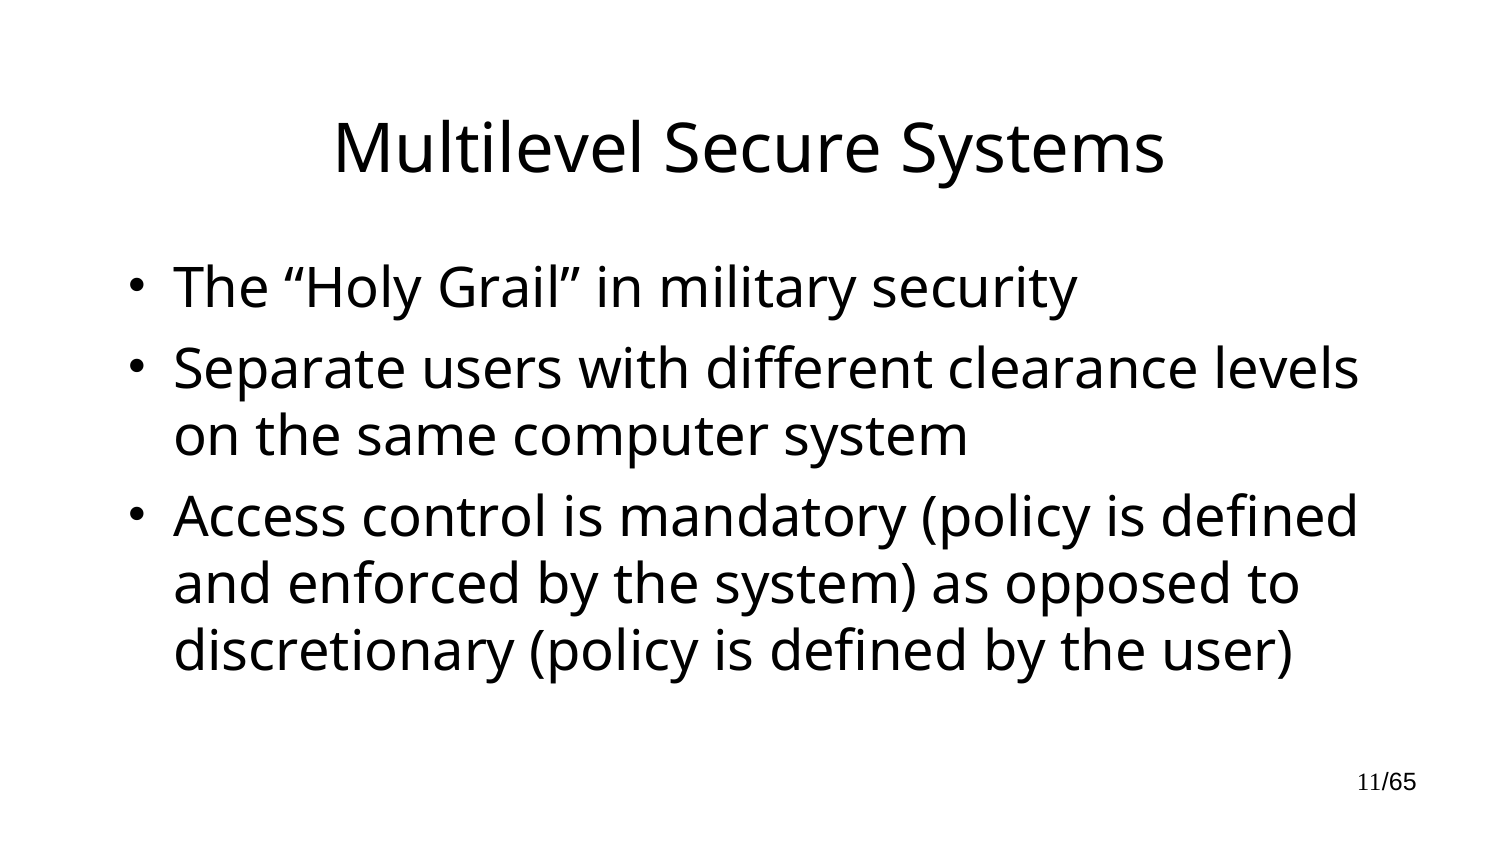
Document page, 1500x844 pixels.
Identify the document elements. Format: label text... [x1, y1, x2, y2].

title Multilevel Secure Systems [112, 74, 1388, 216]
list The “Holy Grail” in military security Separate users with different clearance levels on the same computer system Access control is mandatory (policy is defined and enforced by the system) as opposed to discretionary (policy is defined by the user)‏ [112, 243, 1388, 761]
